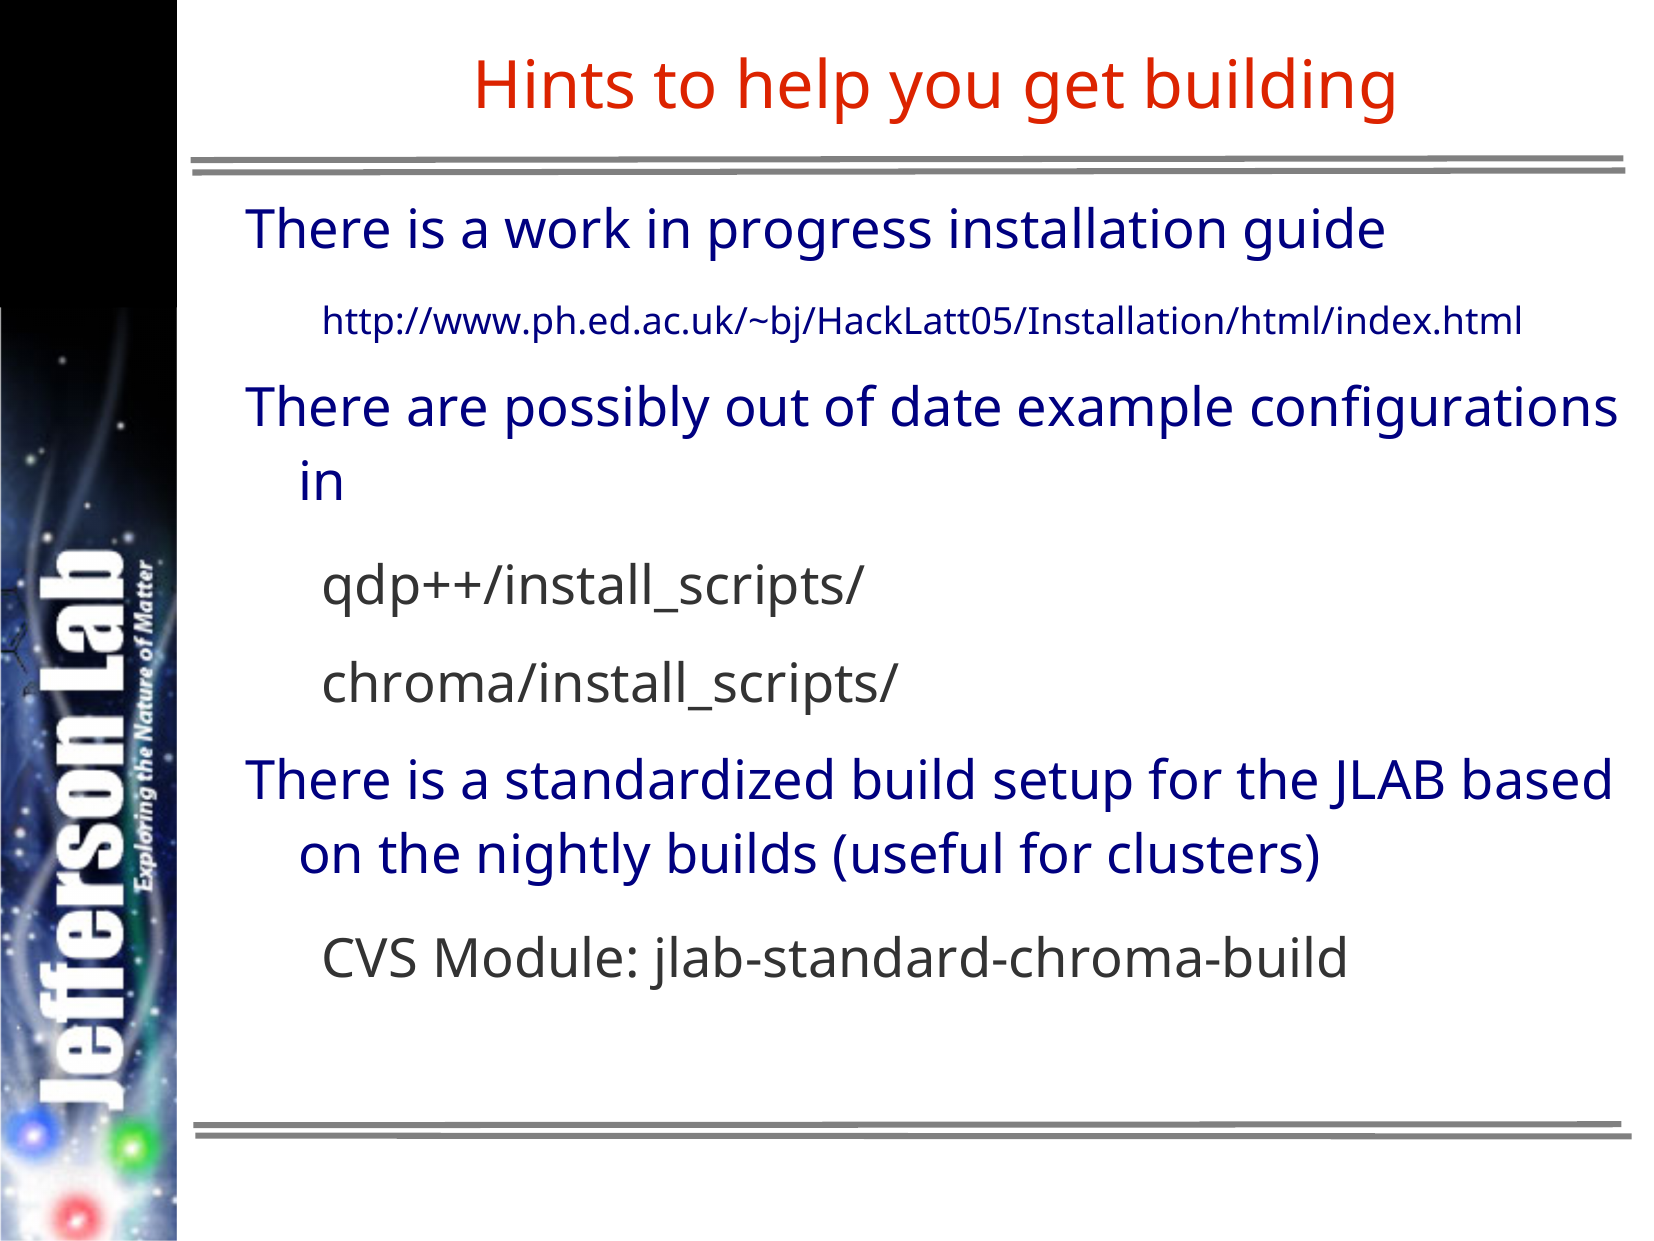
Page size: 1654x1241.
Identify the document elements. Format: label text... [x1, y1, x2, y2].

picture [2, 308, 176, 1240]
title Hints to help you get building [235, 17, 1638, 149]
list There is a work in progress installation guide http://www.ph.ed.ac.uk/~bj/HackLatt05/Installation/html/index.html There are possibly out of date example configurations in qdp++/install_scripts/ chroma/install_scripts/ There is a standardized build setup for the JLAB based on the nightly builds (useful for clusters) CVS Module: jlab-standard-chroma-build [227, 190, 1628, 1100]
